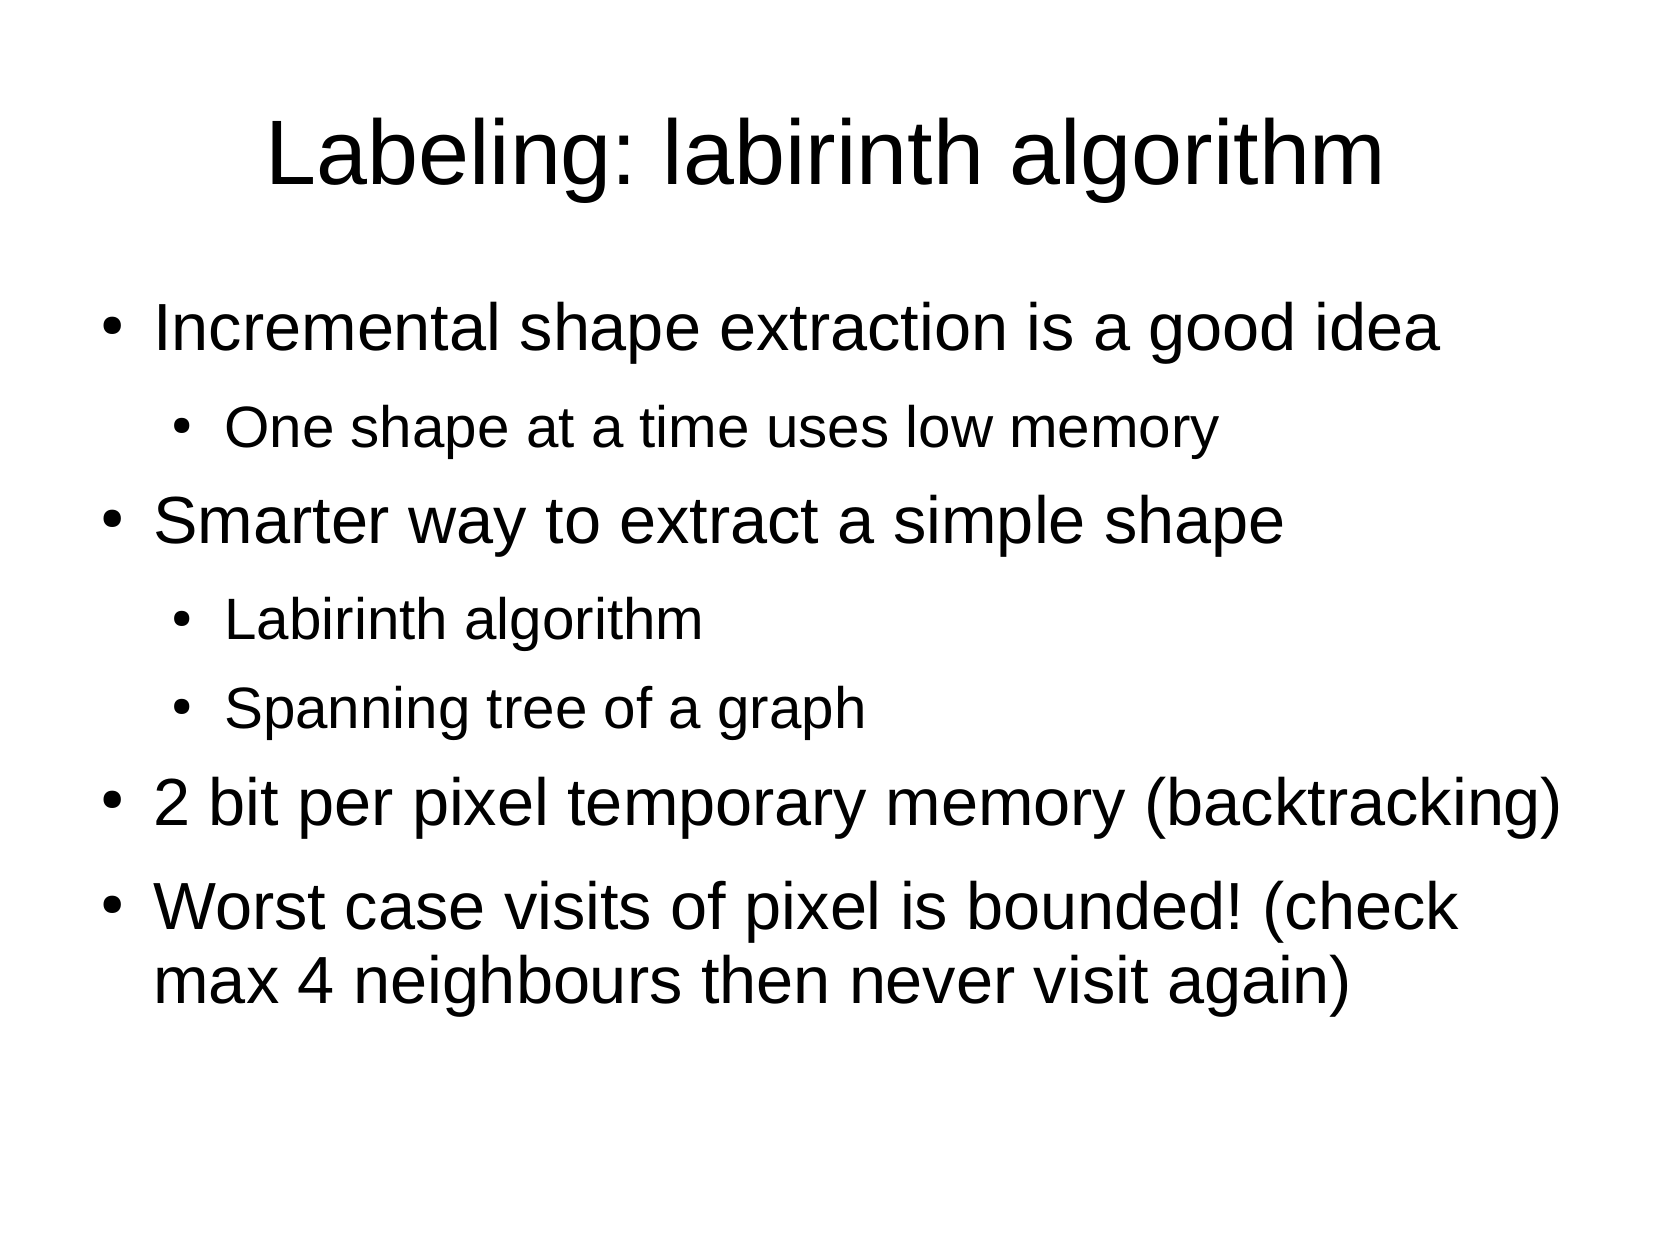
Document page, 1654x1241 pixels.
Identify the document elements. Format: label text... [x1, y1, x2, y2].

title Labeling: labirinth algorithm [82, 49, 1571, 257]
list Incremental shape extraction is a good idea One shape at a time uses low memory Smarter way to extract a simple shape Labirinth algorithm Spanning tree of a graph 2 bit per pixel temporary memory (backtracking) Worst case visits of pixel is bounded! (check max 4 neighbours then never visit again) [82, 290, 1571, 1109]
